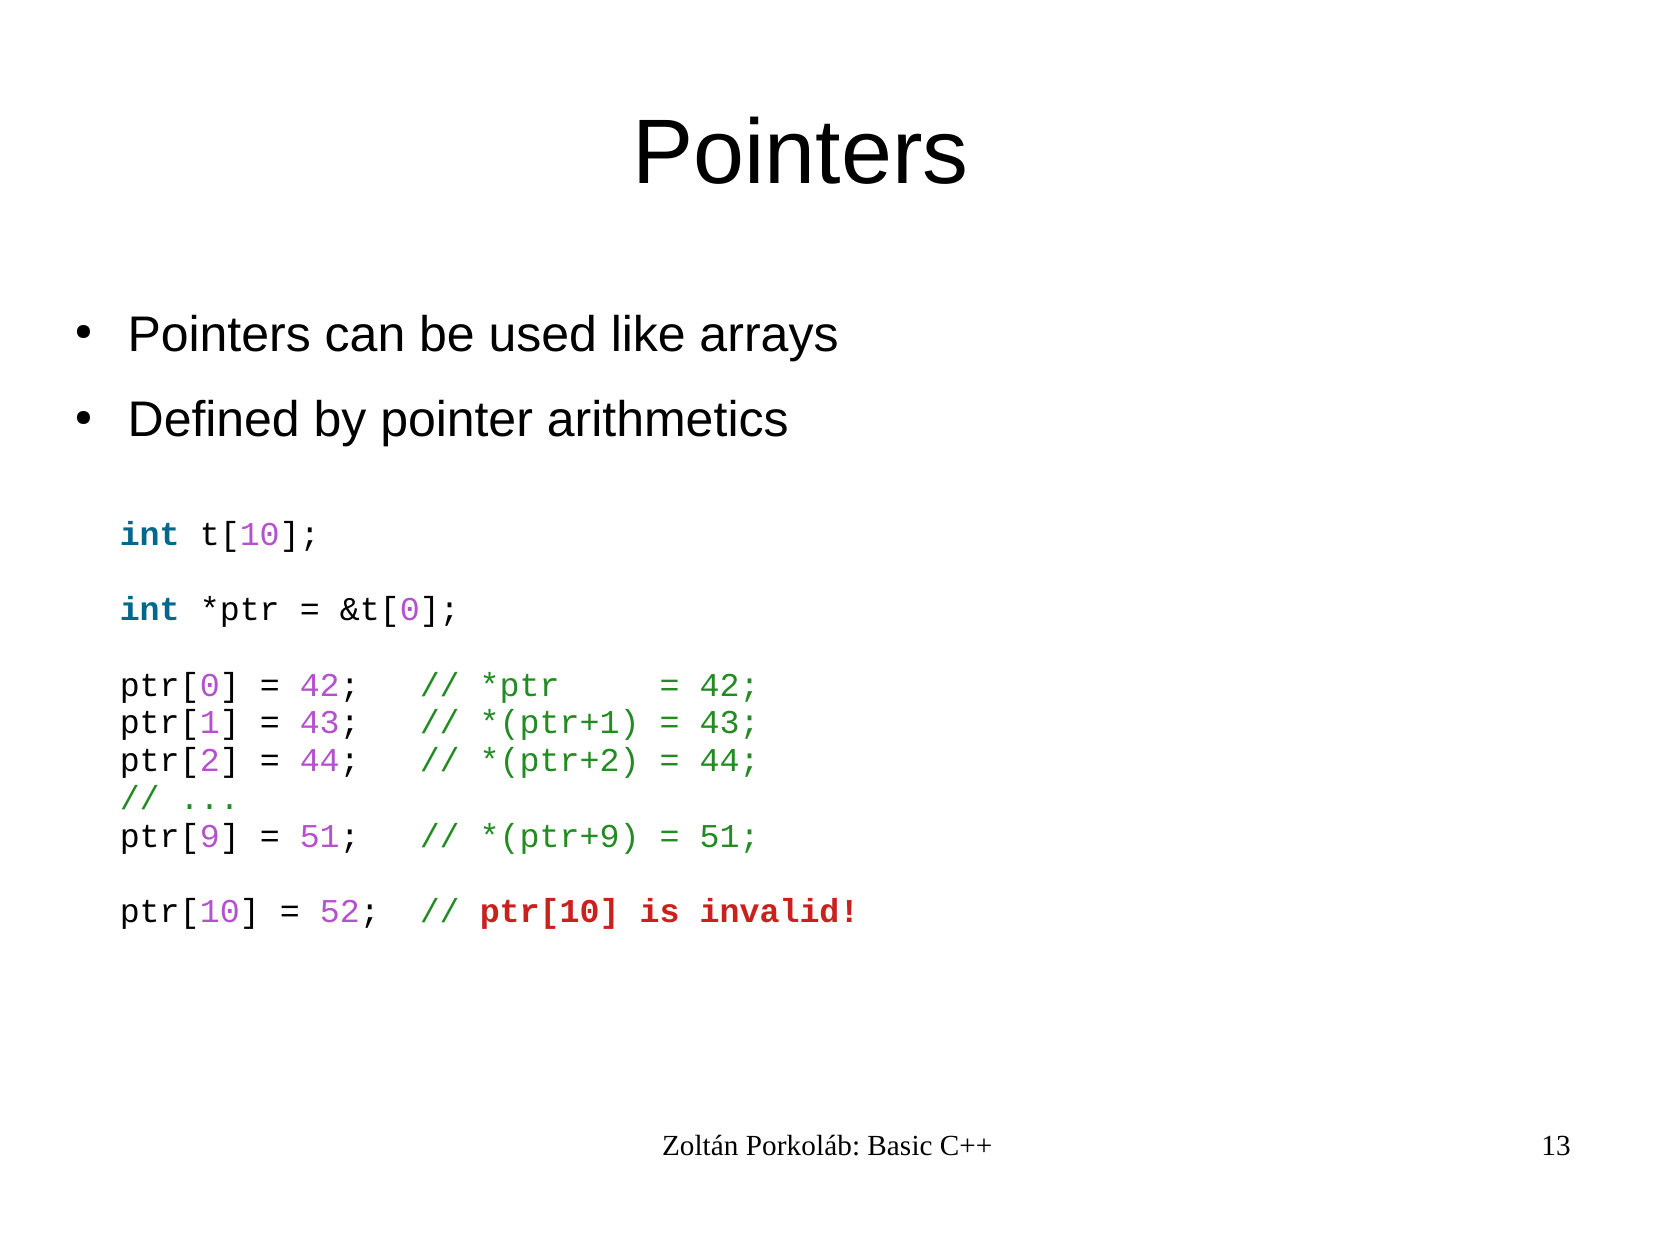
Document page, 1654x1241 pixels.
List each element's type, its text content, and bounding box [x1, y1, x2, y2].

list Pointers can be used like arrays Defined by pointer arithmetics [56, 225, 1591, 661]
title Pointers [56, 47, 1546, 225]
text_box int t[10]; int *ptr = &t[0]; ptr[0] = 42; // *ptr = 42; ptr[1] = 43; // *(ptr+1) = 43; ptr[2] = 44; // *(ptr+2) = 44; // ... ptr[9] = 51; // *(ptr+9) = 51; ptr[10] = 52; // ptr[10] is invalid! [105, 510, 1006, 1059]
